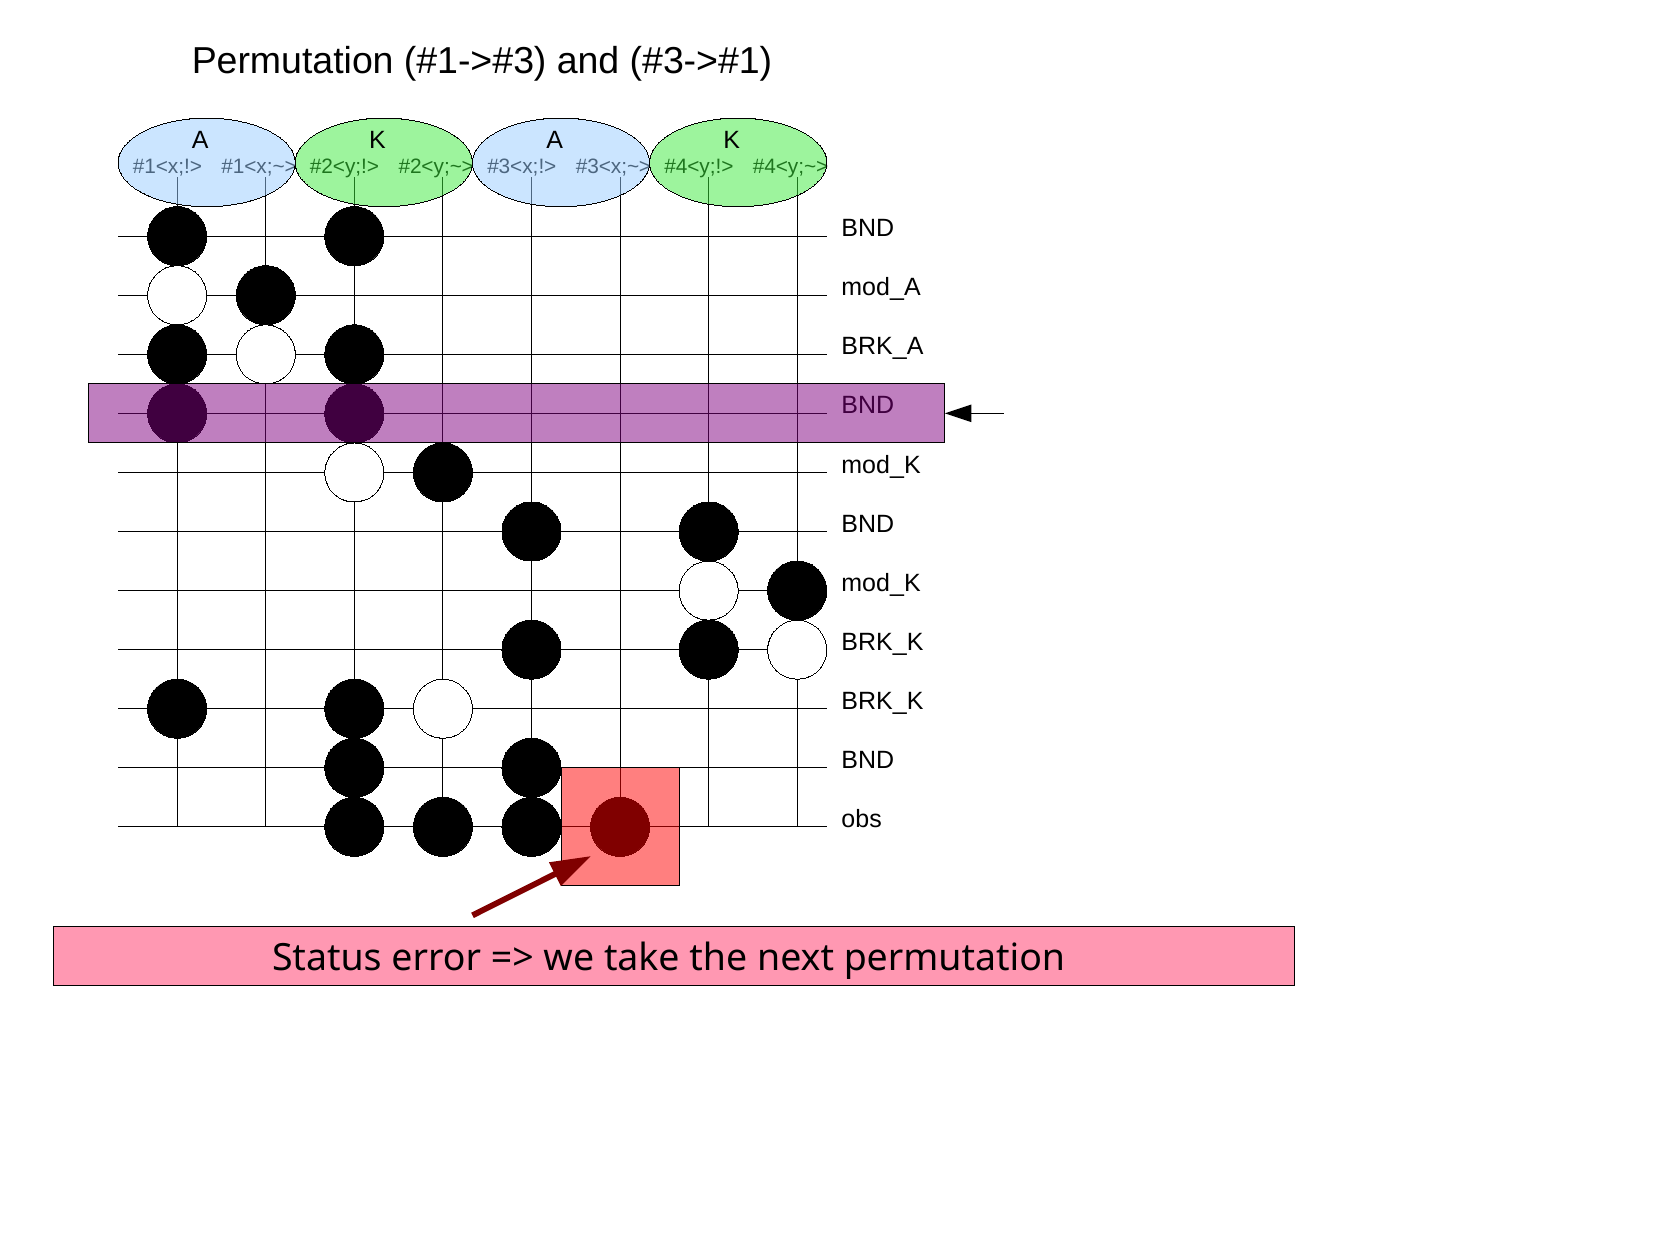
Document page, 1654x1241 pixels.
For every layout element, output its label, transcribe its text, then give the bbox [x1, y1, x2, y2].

text_box #3<x;~> [638, 171, 649, 186]
text_box BND [826, 738, 910, 798]
text_box BRK_K [826, 620, 939, 679]
text_box mod_K [826, 561, 937, 620]
text_box mod_A [826, 265, 937, 324]
text_box [88, 118, 945, 502]
text_box #4<y;!> [649, 168, 662, 186]
text_box #4<y;~> [815, 147, 843, 186]
text_box obs [826, 797, 897, 857]
text_box [501, 620, 562, 680]
text_box BRK_K [826, 679, 939, 739]
text_box [324, 679, 384, 857]
text_box [501, 738, 680, 886]
text_box BRK_A [826, 324, 939, 383]
text_box Permutation (#1->#3) and (#3->#1) [177, 31, 788, 89]
text_box K [708, 118, 756, 161]
text_box #1<x;~> [283, 170, 295, 186]
text_box #1<x;!> [118, 169, 130, 186]
text_box mod_K [826, 443, 937, 502]
text_box #3<x;!> [472, 168, 484, 186]
text_box #2<y;~> [461, 171, 472, 186]
text_box A [177, 118, 224, 161]
text_box #2<y;!> [295, 169, 307, 186]
text_box BND [826, 501, 910, 561]
text_box BND [826, 206, 910, 265]
text_box Status error => we take the next permutation [53, 926, 1295, 986]
text_box [501, 501, 562, 562]
text_box [413, 797, 473, 857]
text_box K [354, 118, 401, 161]
text_box [413, 679, 473, 739]
text_box A [531, 118, 578, 161]
text_box [679, 501, 739, 680]
text_box [767, 561, 827, 680]
text_box [147, 679, 207, 739]
